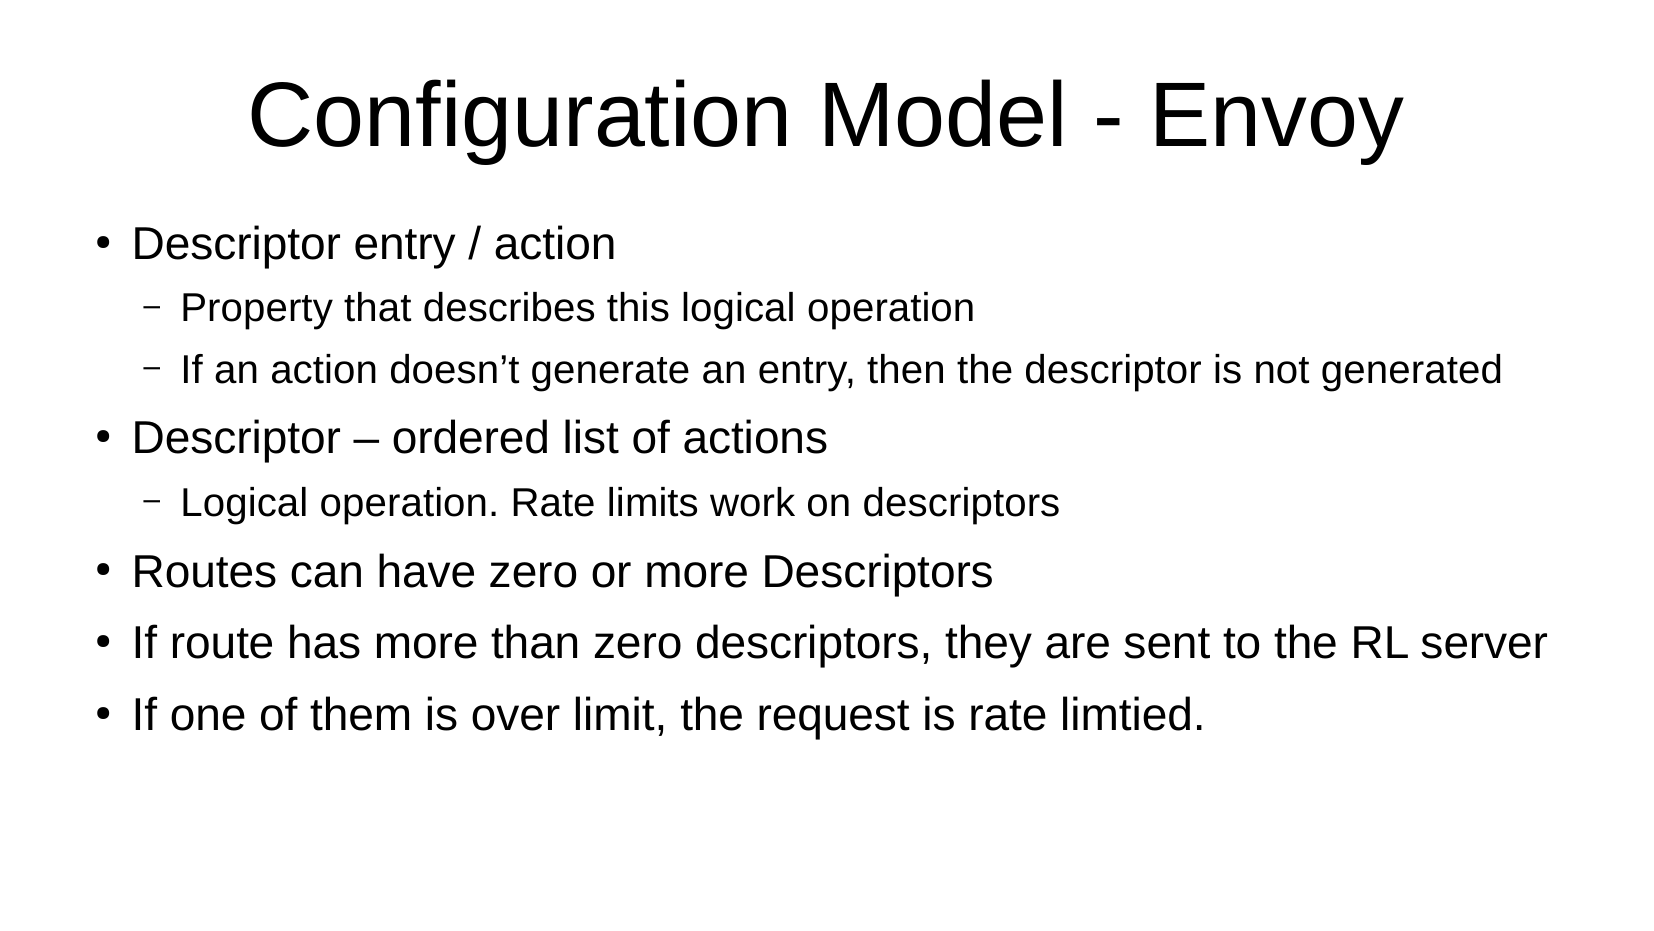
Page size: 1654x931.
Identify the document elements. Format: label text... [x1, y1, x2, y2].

title Configuration Model - Envoy [82, 37, 1571, 193]
list Descriptor entry / action Property that describes this logical operation If an action doesn’t generate an entry, then the descriptor is not generated Descriptor – ordered list of actions Logical operation. Rate limits work on descriptors Routes can have zero or more Descriptors If route has more than zero descriptors, they are sent to the RL server If one of them is over limit, the request is rate limtied. [82, 217, 1571, 758]
